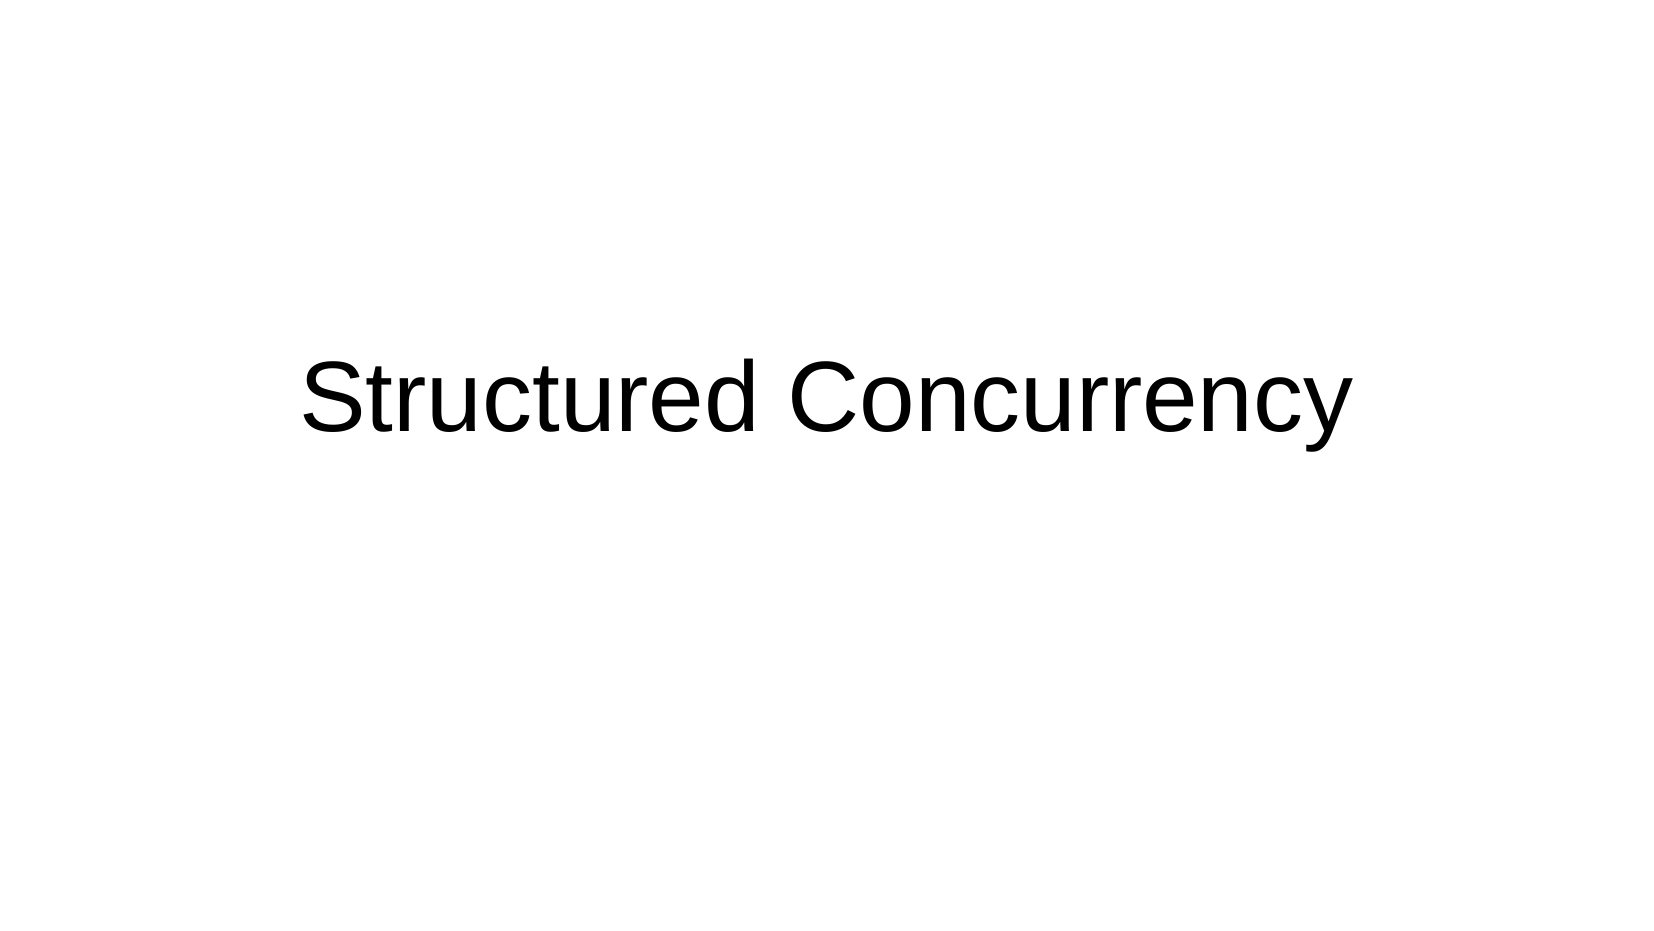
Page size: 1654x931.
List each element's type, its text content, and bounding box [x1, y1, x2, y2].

subtitle Structured Concurrency [82, 37, 1571, 757]
